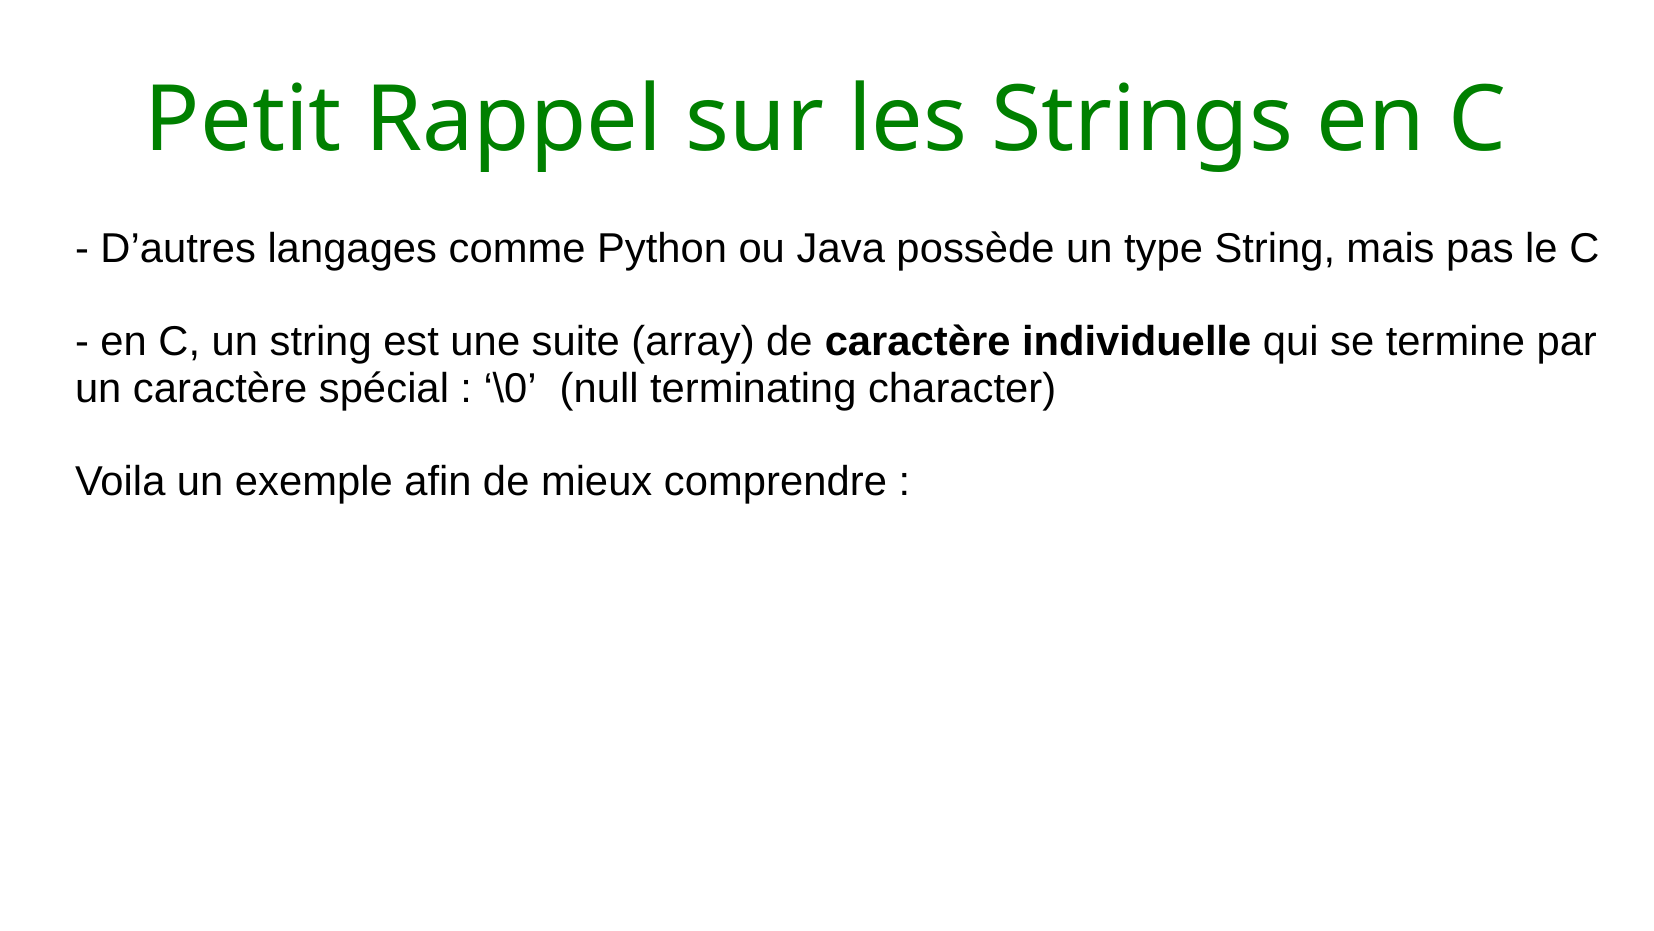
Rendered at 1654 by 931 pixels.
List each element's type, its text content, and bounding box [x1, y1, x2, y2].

title Petit Rappel sur les Strings en C [82, 0, 1571, 225]
subtitle - D’autres langages comme Python ou Java possède un type String, mais pas le C - en C, un string est une suite (array) de caractère individuelle qui se termine par un caractère spécial : ‘\0’ (null terminating character) Voila un exemple afin de mieux comprendre : [75, 225, 1613, 765]
